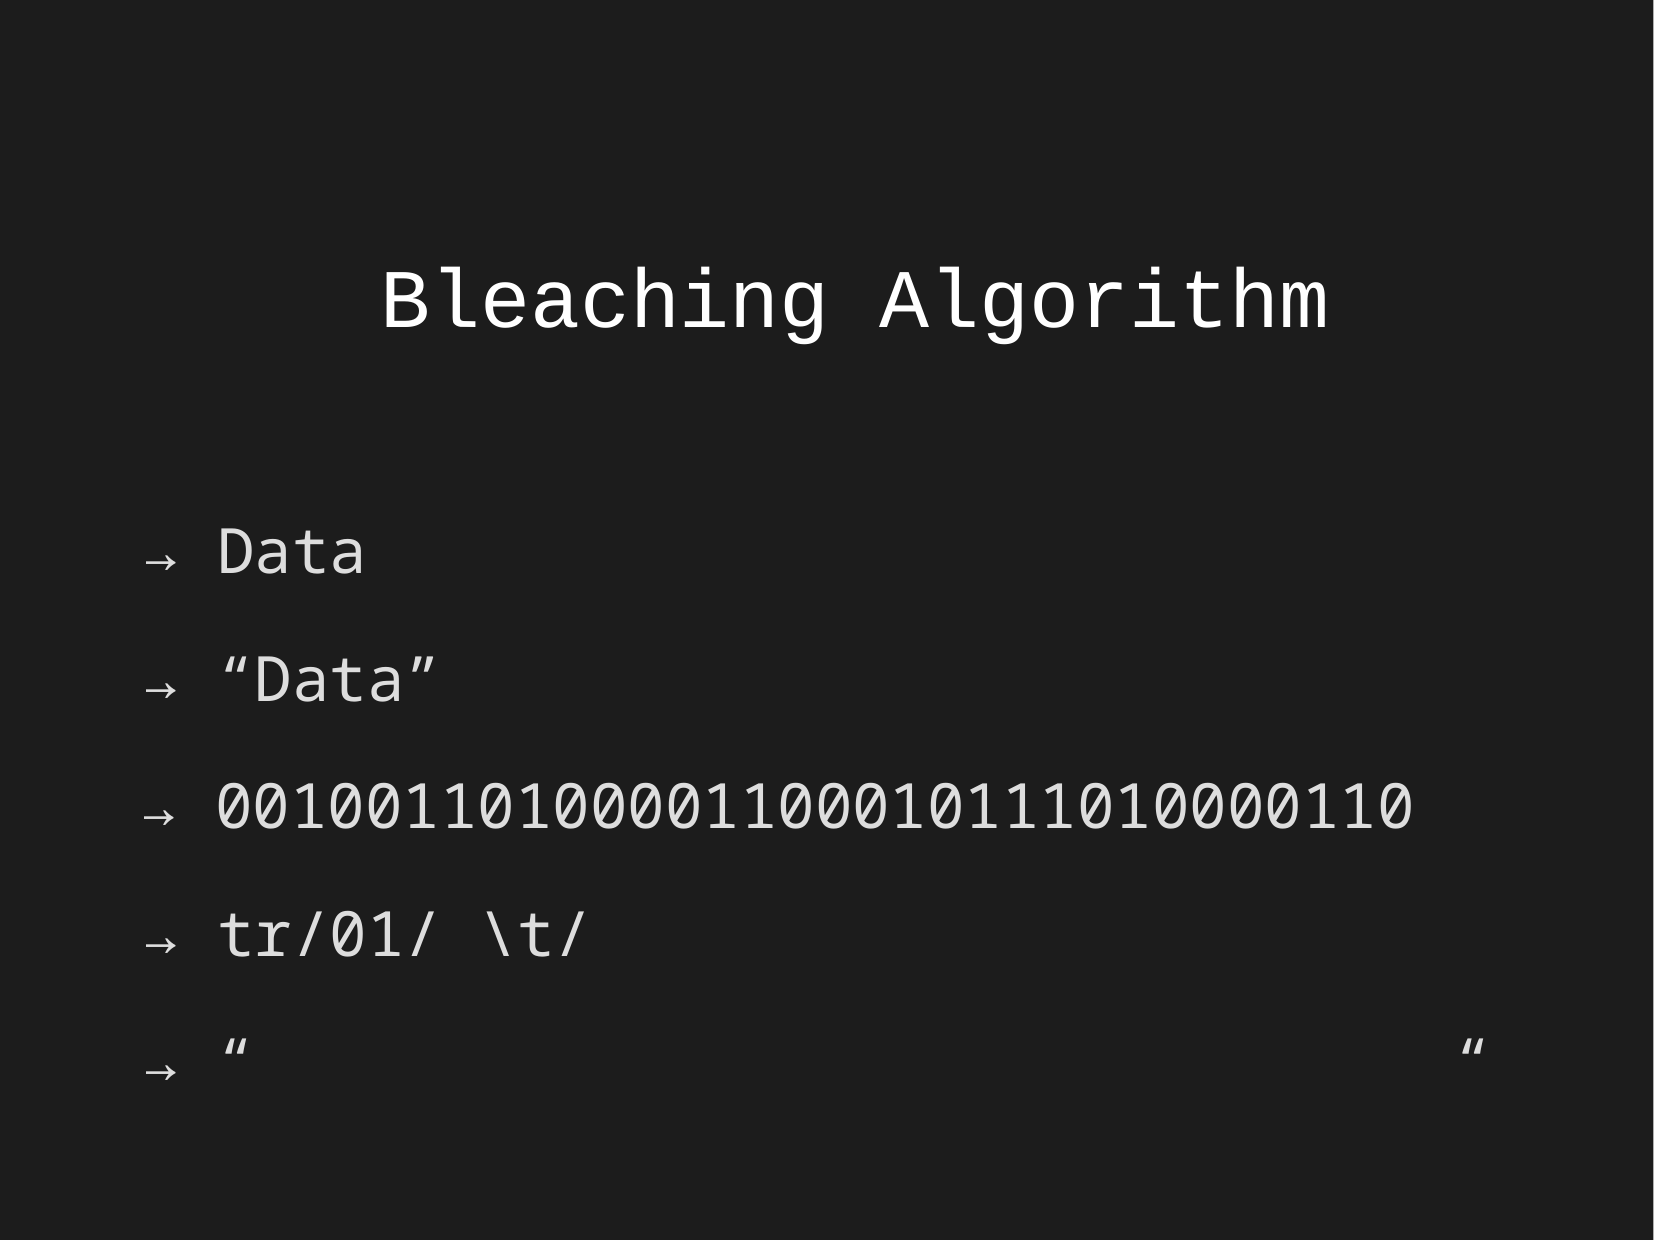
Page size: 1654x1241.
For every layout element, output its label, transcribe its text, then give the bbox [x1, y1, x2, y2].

text_box Bleaching Algorithm → Data → “Data” → 00100110100001100010111010000110 → tr/01/ \t/ → “ “ [90, 250, 1621, 985]
